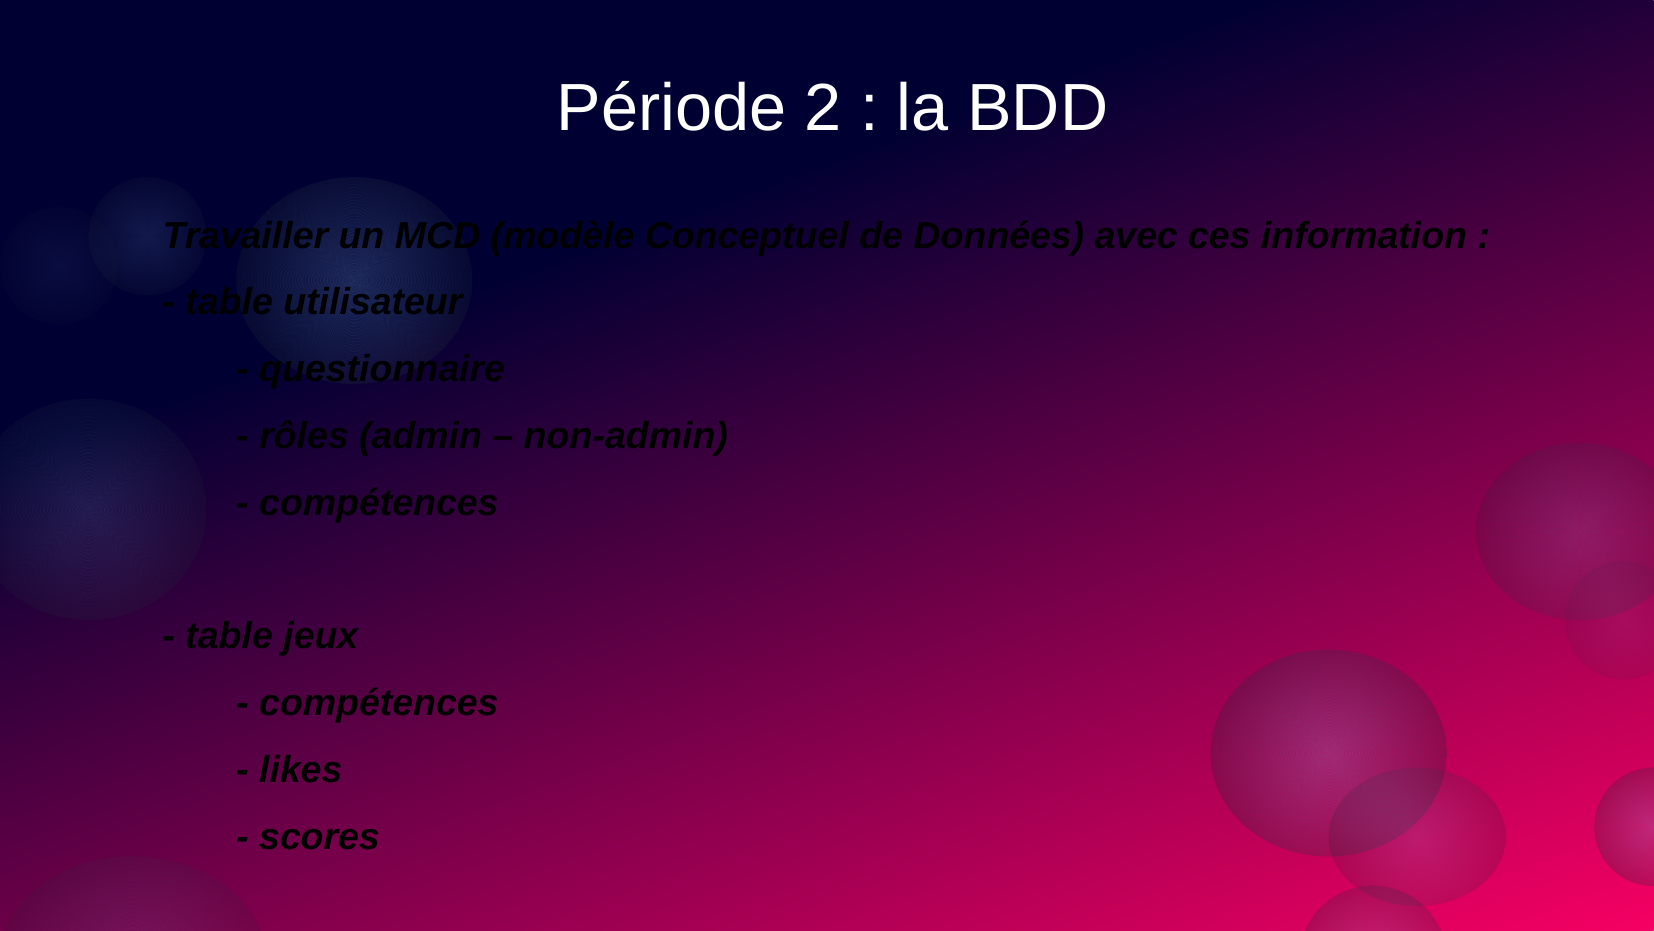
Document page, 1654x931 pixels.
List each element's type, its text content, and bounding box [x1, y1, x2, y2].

text_box Travailler un MCD (modèle Conceptuel de Données) avec ces information : - table utilisateur - questionnaire - rôles (admin – non-admin) - compétences - table jeux - compétences - likes - scores [147, 206, 1507, 865]
title Période 2 : la BDD [88, 29, 1577, 185]
